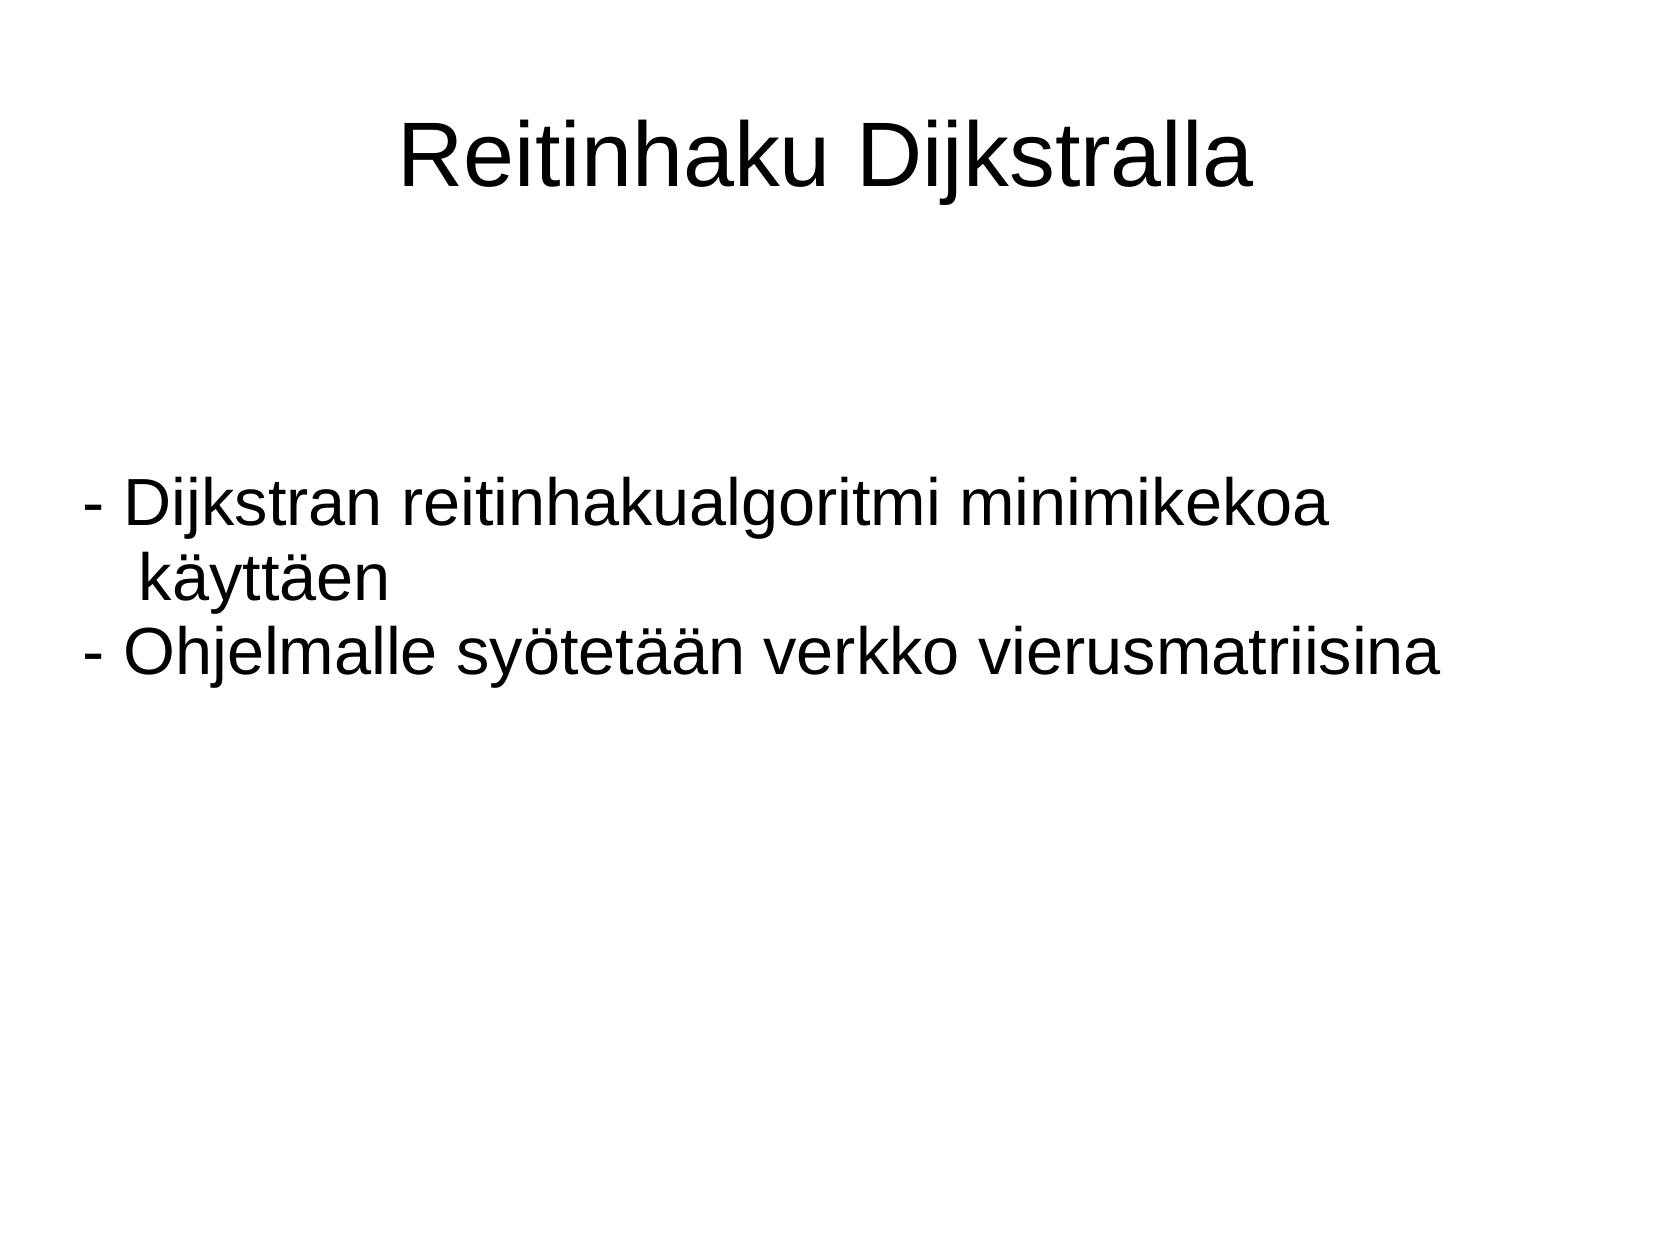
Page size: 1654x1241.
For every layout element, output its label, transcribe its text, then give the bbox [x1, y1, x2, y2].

subtitle - Dijkstran reitinhakualgoritmi minimikekoa käyttäen - Ohjelmalle syötetään verkko vierusmatriisina [82, 290, 1538, 1010]
title Reitinhaku Dijkstralla [82, 49, 1571, 257]
